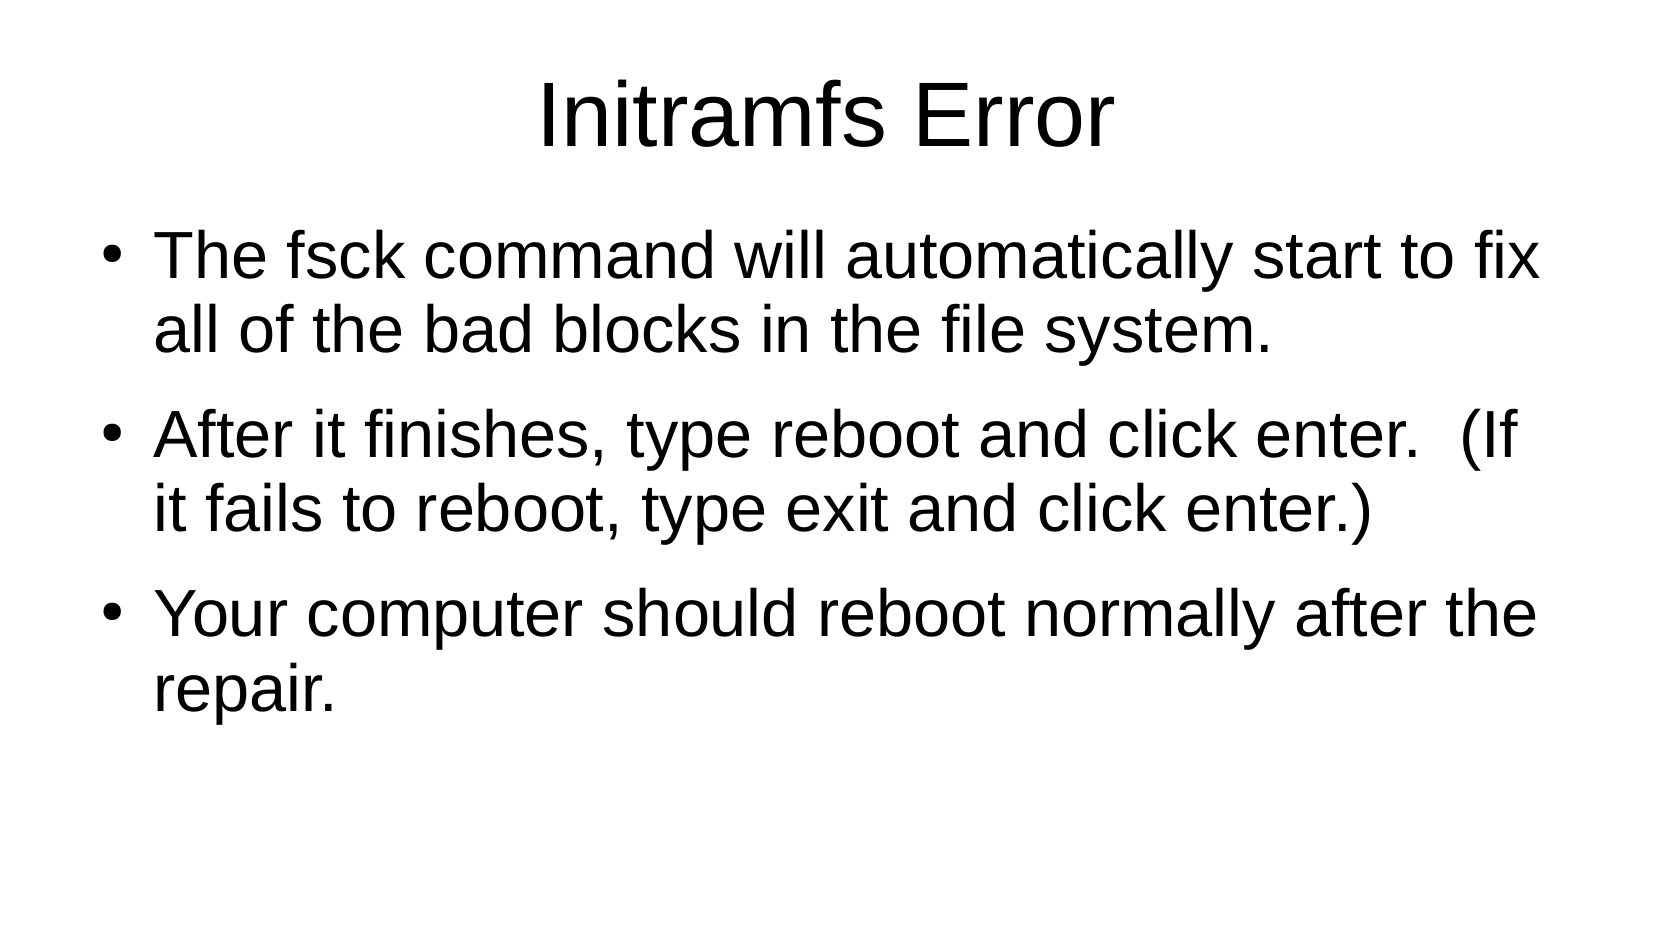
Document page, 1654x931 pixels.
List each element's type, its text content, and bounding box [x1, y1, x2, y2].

list The fsck command will automatically start to fix all of the bad blocks in the file system. After it finishes, type reboot and click enter. (If it fails to reboot, type exit and click enter.) Your computer should reboot normally after the repair. [82, 217, 1571, 758]
title Initramfs Error [82, 37, 1571, 193]
